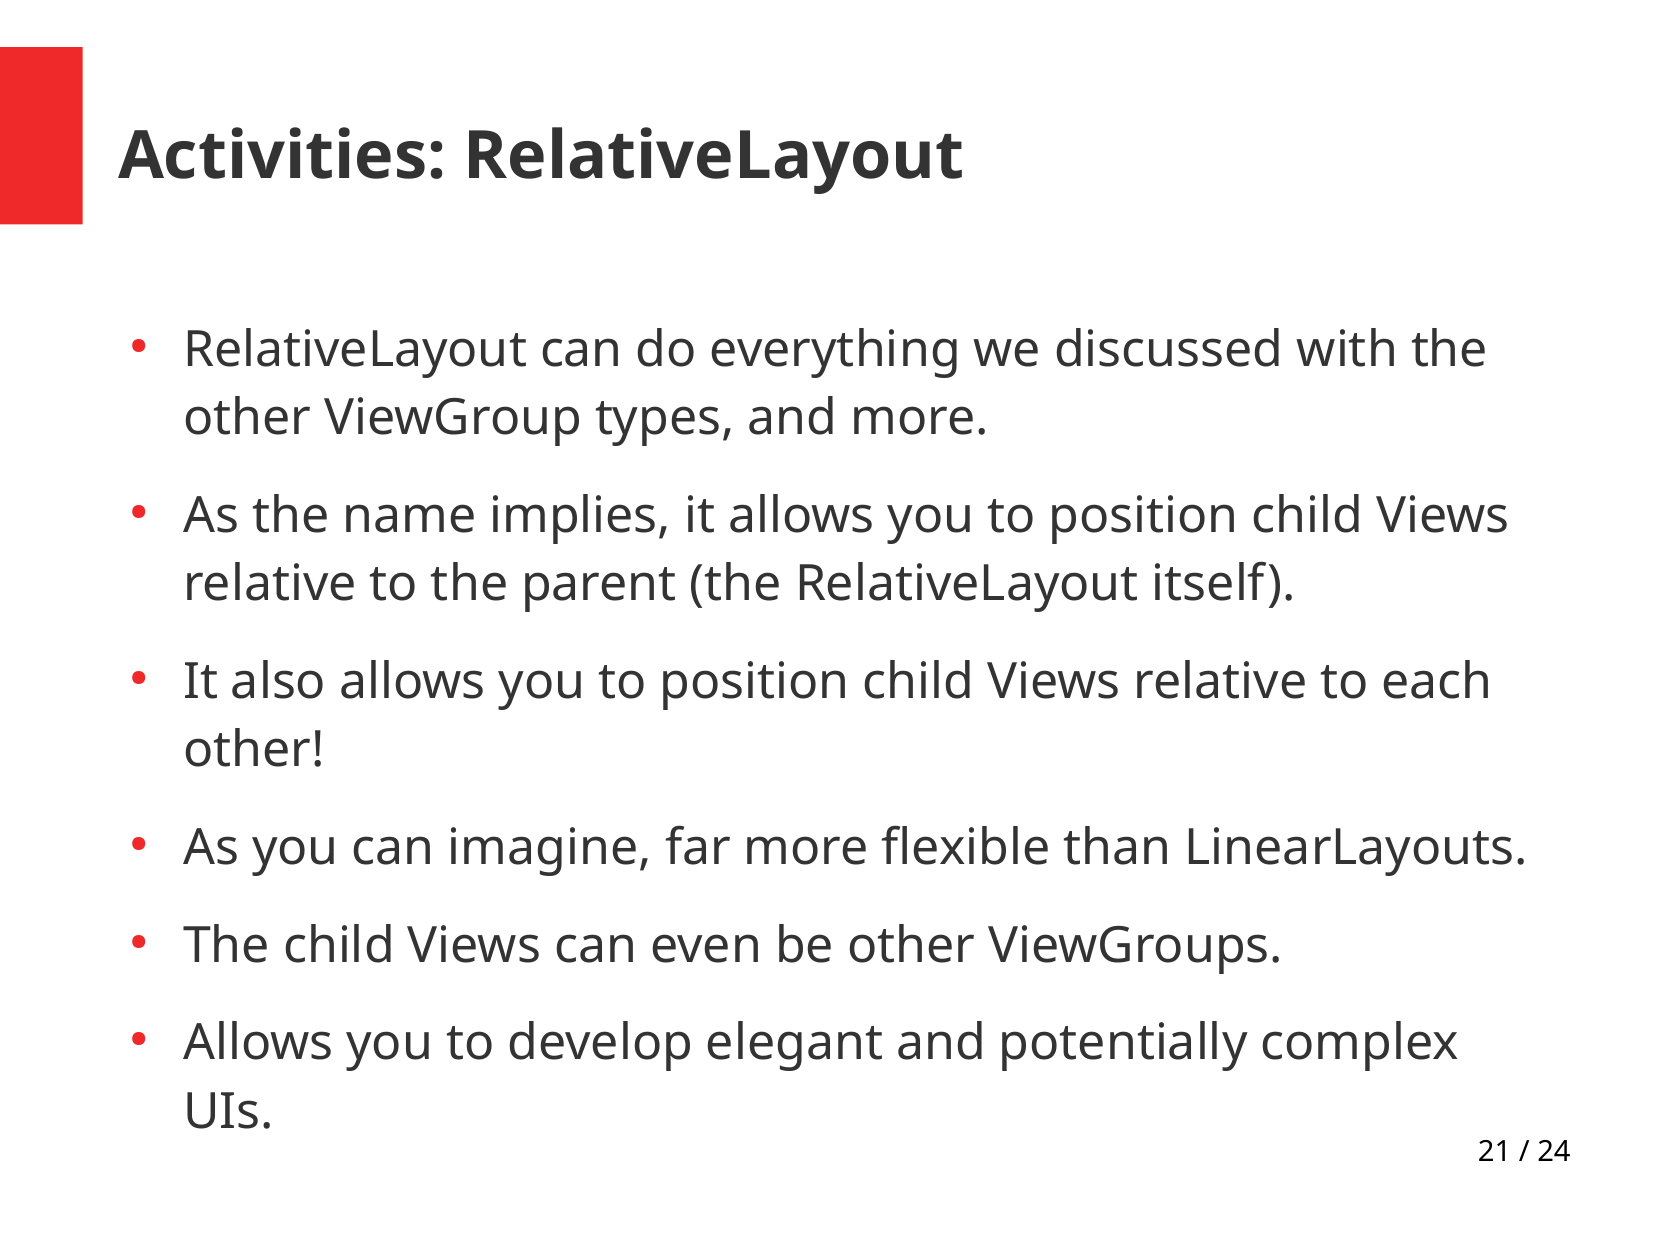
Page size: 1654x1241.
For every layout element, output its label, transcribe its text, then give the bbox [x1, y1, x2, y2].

list RelativeLayout can do everything we discussed with the other ViewGroup types, and more. As the name implies, it allows you to position child Views relative to the parent (the RelativeLayout itself). It also allows you to position child Views relative to each other! As you can imagine, far more flexible than LinearLayouts. The child Views can even be other ViewGroups. Allows you to develop elegant and potentially complex UIs. [112, 312, 1530, 1033]
title Activities: RelativeLayout [118, 49, 1571, 257]
